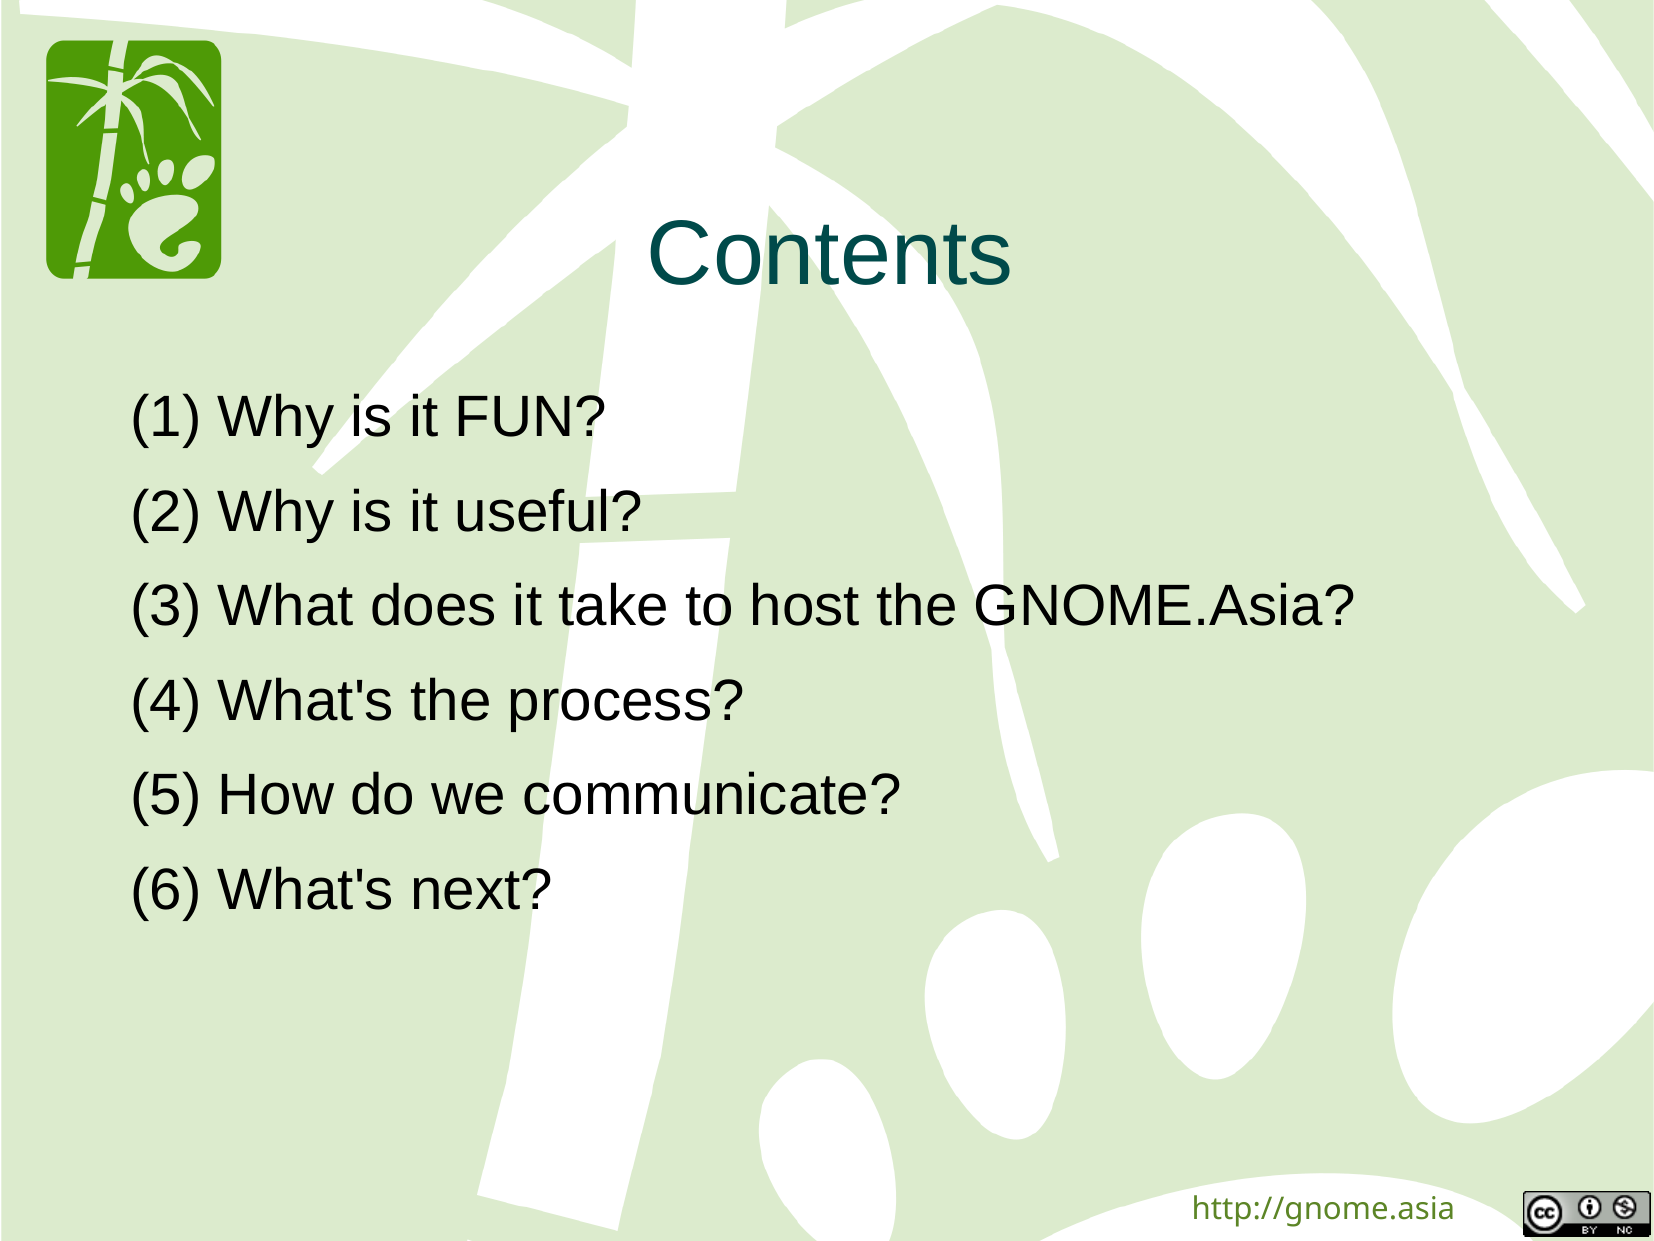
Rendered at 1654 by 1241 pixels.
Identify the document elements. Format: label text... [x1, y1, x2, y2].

picture [0, 0, 1654, 1241]
list Why is it FUN? Why is it useful? What does it take to host the GNOME.Asia? What's the process? How do we communicate? What's next? [112, 383, 1576, 922]
title Contents [76, 135, 1585, 377]
